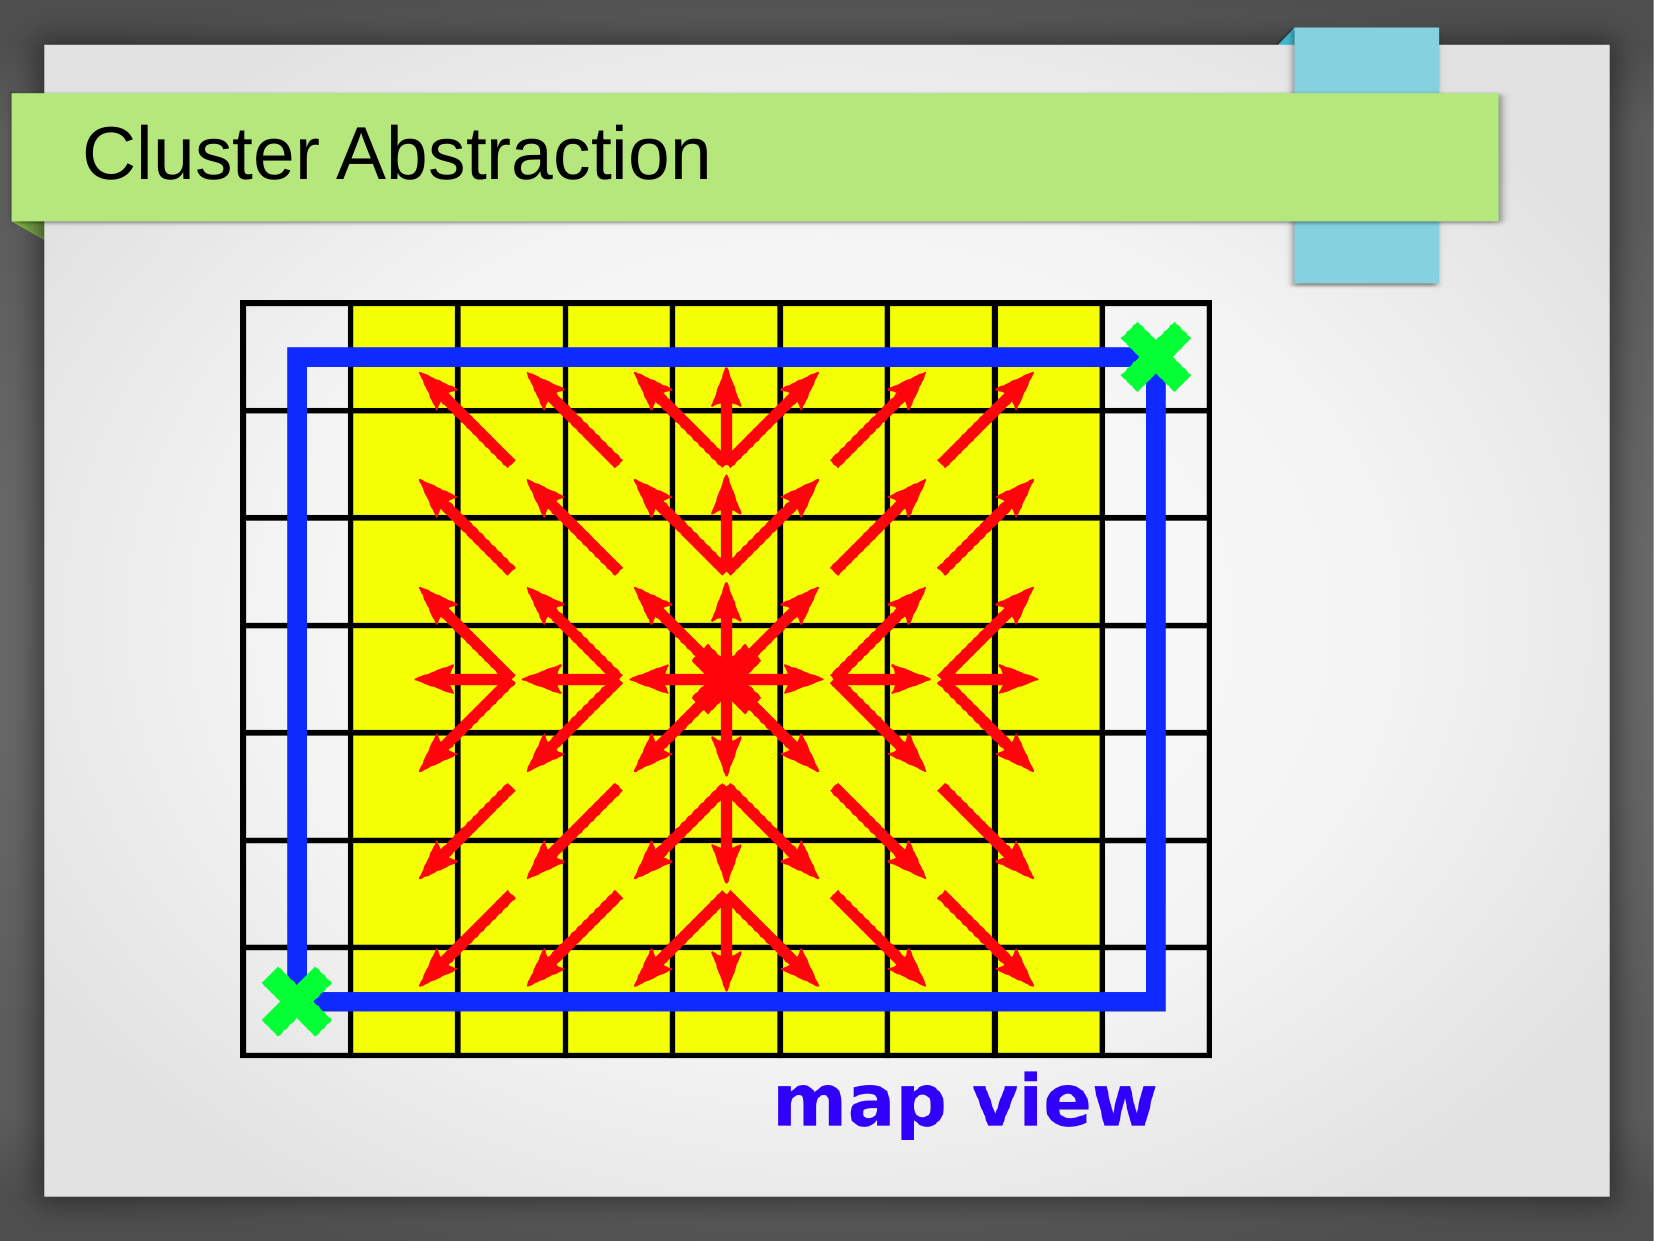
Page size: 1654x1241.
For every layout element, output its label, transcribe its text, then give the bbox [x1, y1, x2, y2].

picture [0, 0, 1654, 1241]
title Cluster Abstraction [82, 94, 1264, 213]
